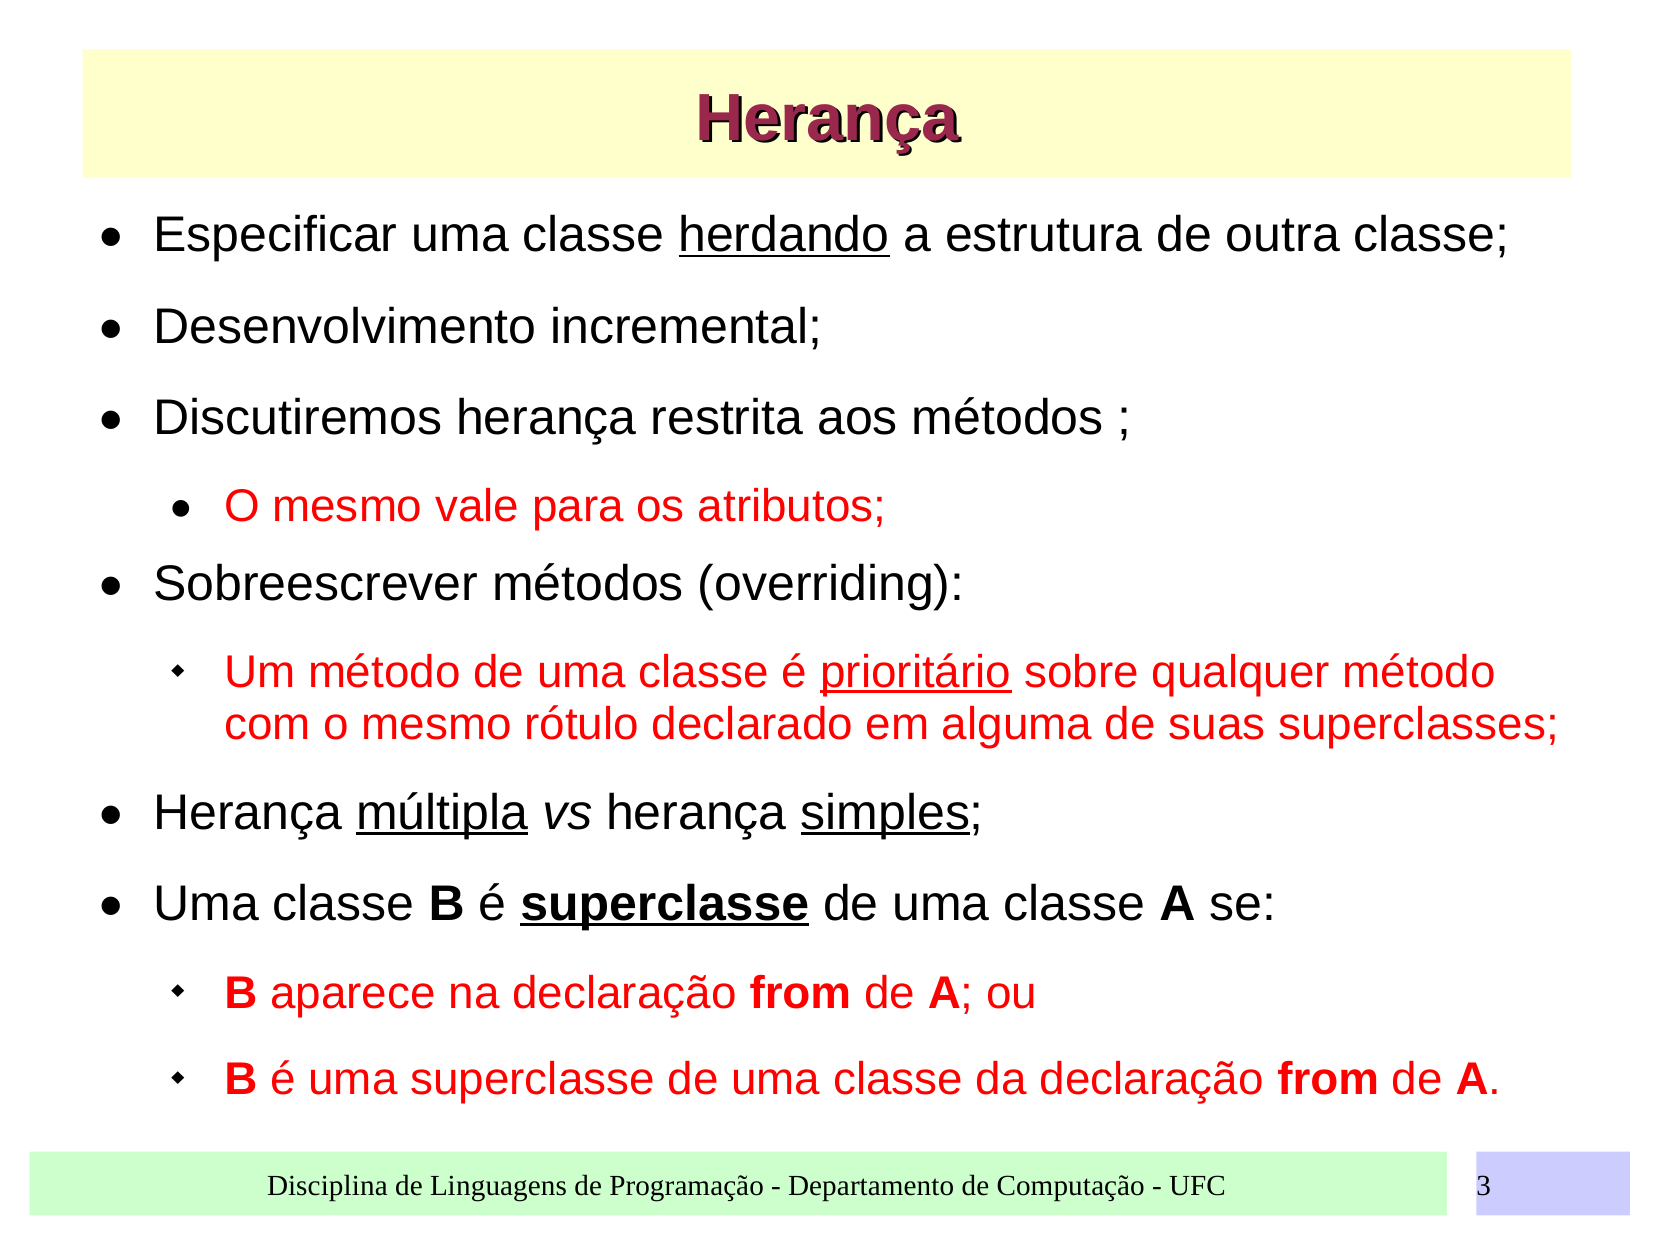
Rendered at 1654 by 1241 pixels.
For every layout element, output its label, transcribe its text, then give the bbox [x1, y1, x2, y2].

list Especificar uma classe herdando a estrutura de outra classe; Desenvolvimento incremental; Discutiremos herança restrita aos métodos ; O mesmo vale para os atributos; Sobreescrever métodos (overriding): Um método de uma classe é prioritário sobre qualquer método com o mesmo rótulo declarado em alguma de suas superclasses; Herança múltipla vs herança simples; Uma classe B é superclasse de uma classe A se: B aparece na declaração from de A; ou B é uma superclasse de uma classe da declaração from de A. [82, 206, 1571, 1109]
text_box Disciplina de Linguagens de Programação - Departamento de Computação - UFC [29, 1151, 1447, 1216]
title Herança [82, 49, 1571, 178]
text_box <número> [1476, 1151, 1630, 1216]
